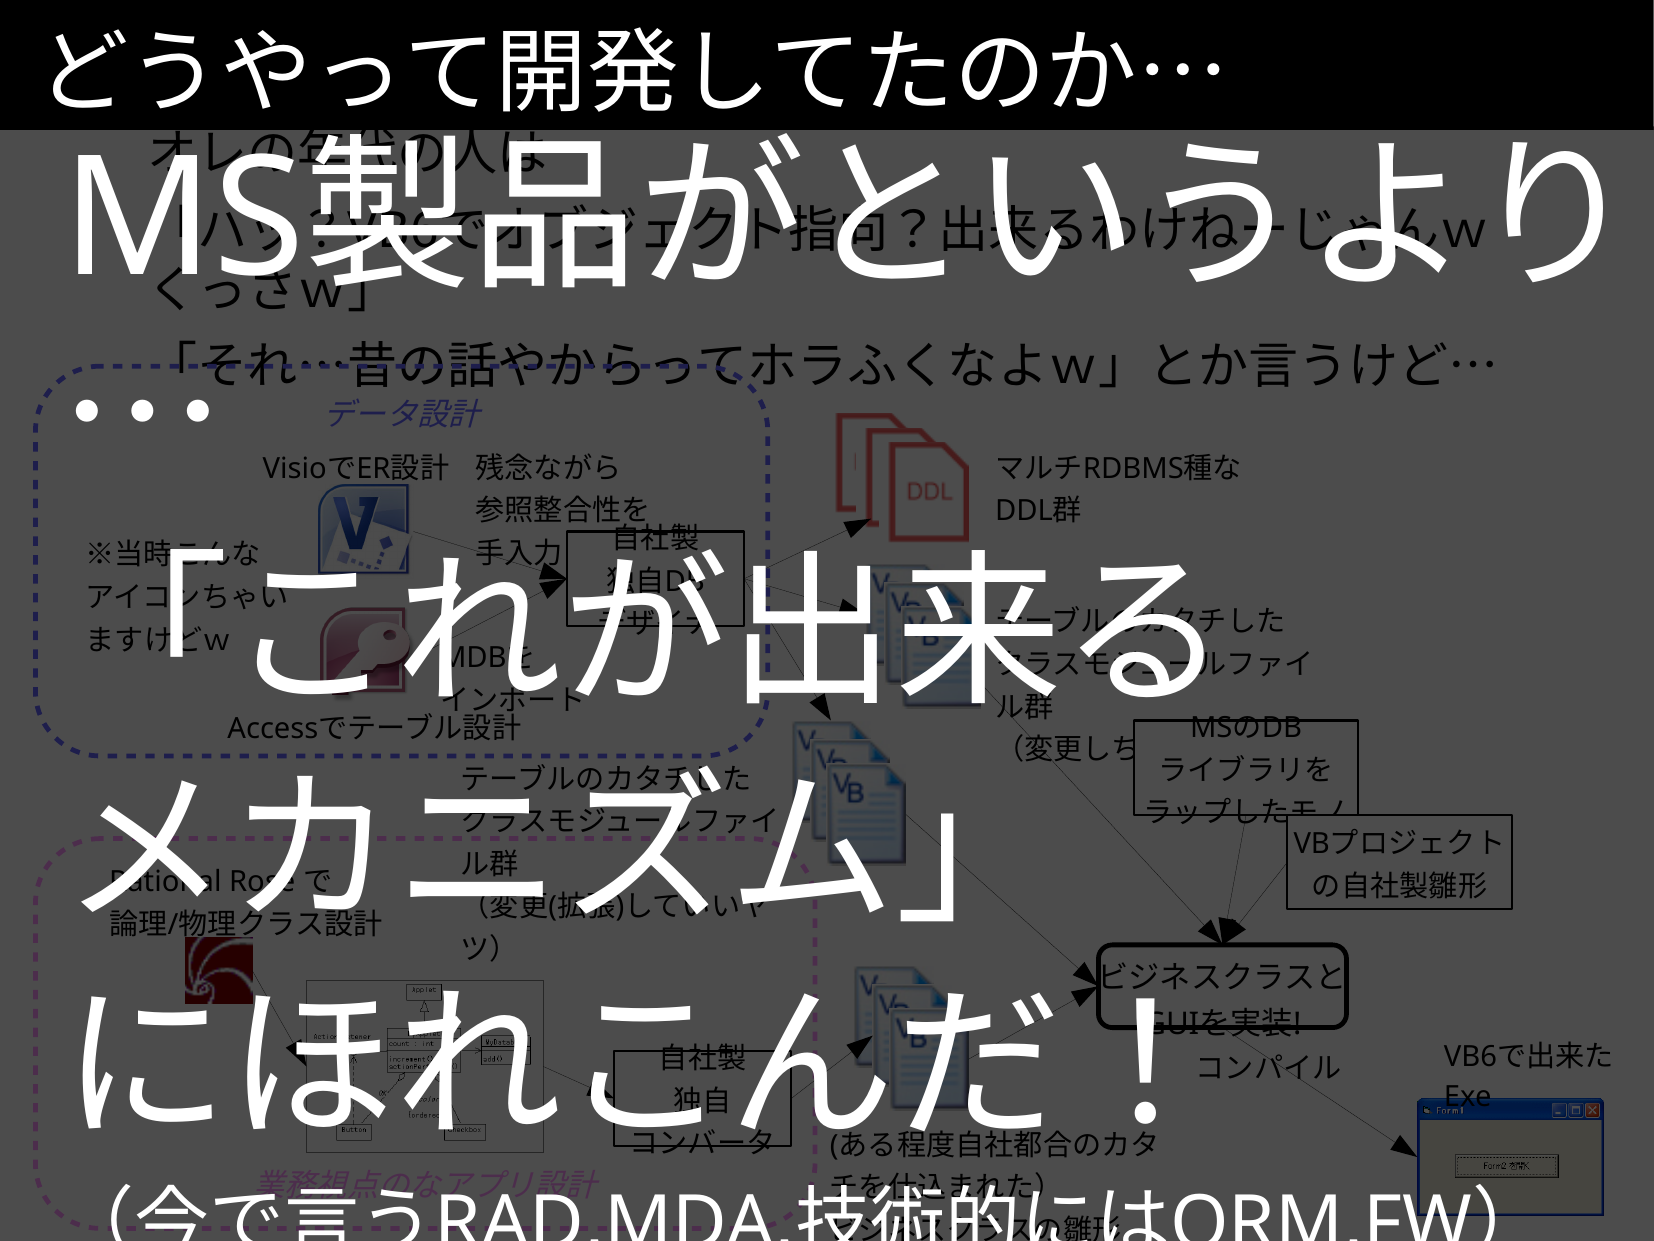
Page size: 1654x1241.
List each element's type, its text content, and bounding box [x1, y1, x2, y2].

title どうやって開発してたのか… [22, 2, 1653, 126]
list MS製品がというより… 「これが出来る メカニズム」 にほれこんだ！ （今で言うRAD,MDA,技術的にはORM,FW） [0, 126, 1654, 1241]
